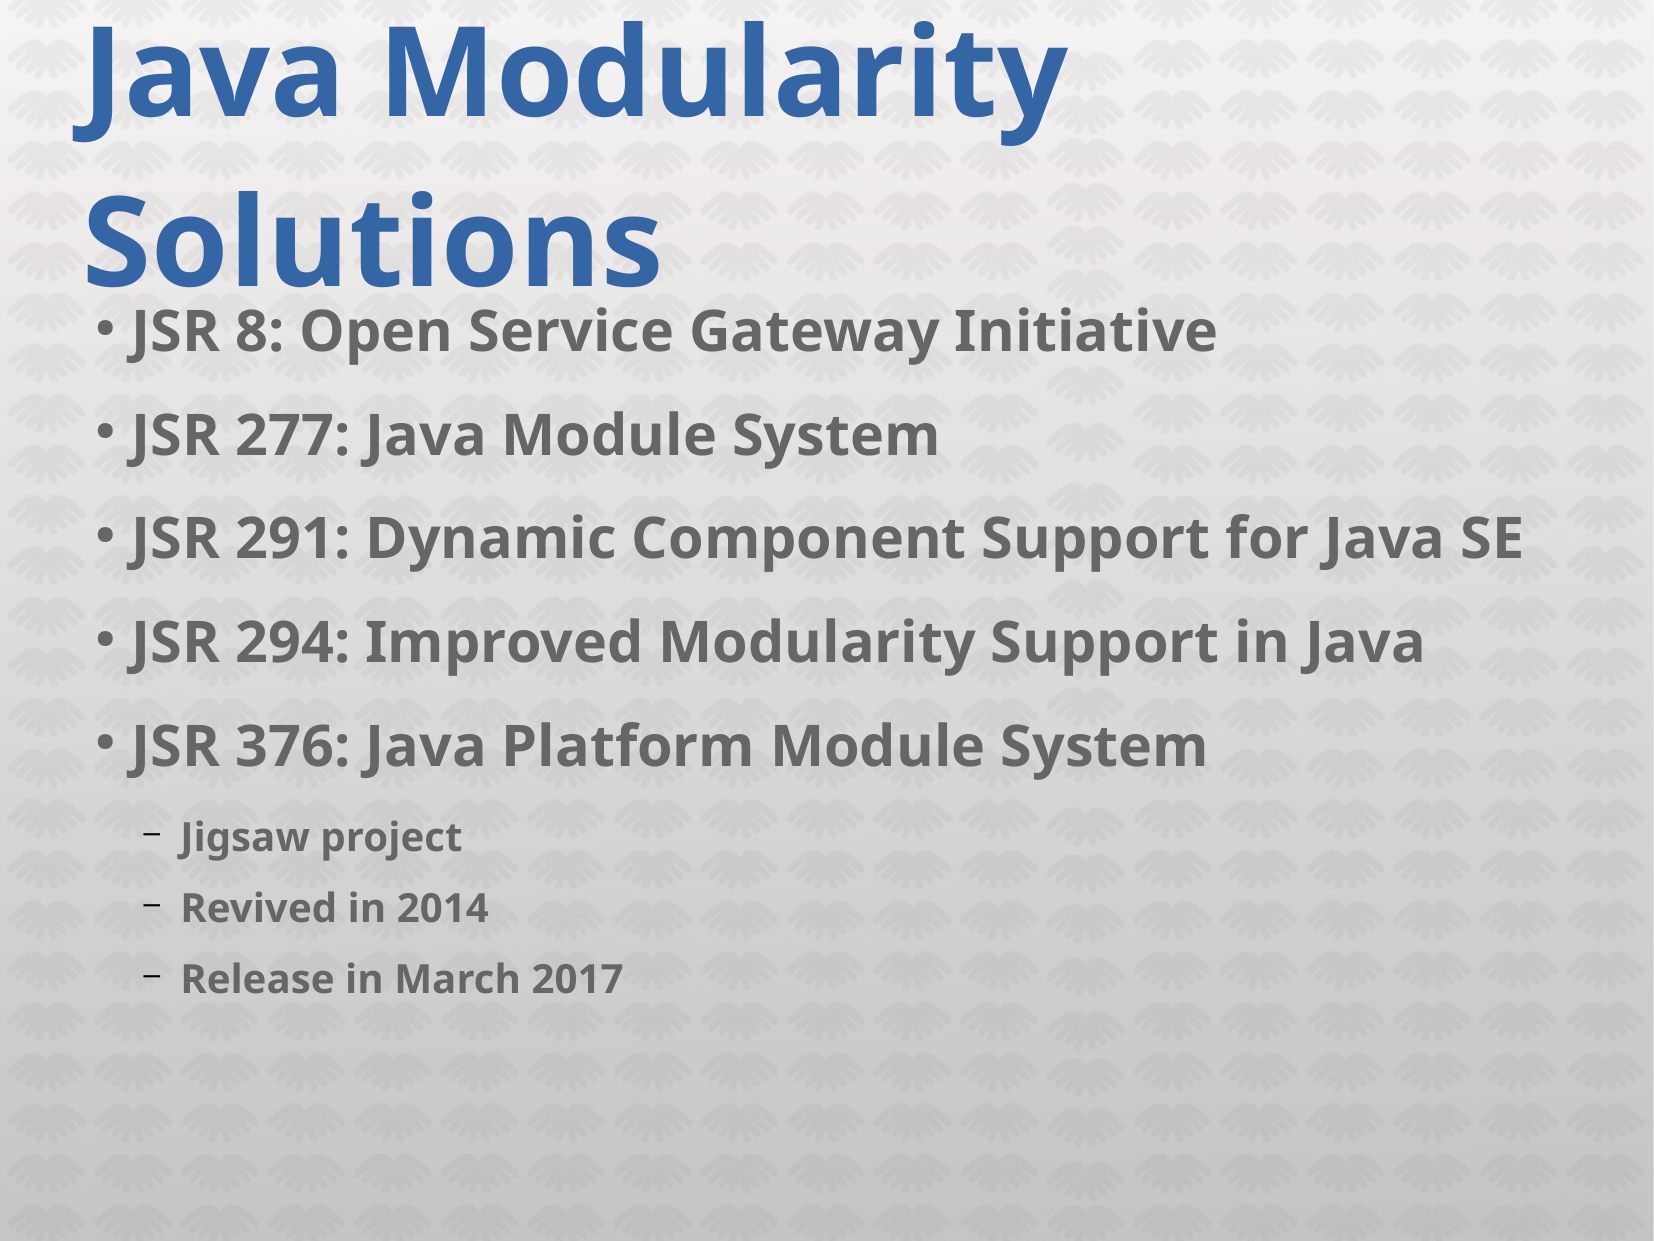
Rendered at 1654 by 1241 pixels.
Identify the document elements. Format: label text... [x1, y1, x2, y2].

list JSR 8: Open Service Gateway Initiative JSR 277: Java Module System JSR 291: Dynamic Component Support for Java SE JSR 294: Improved Modularity Support in Java JSR 376: Java Platform Module System Jigsaw project Revived in 2014 Release in March 2017 [82, 290, 1538, 1010]
picture [0, 0, 1654, 1241]
title Java Modularity Solutions [82, 7, 1571, 299]
